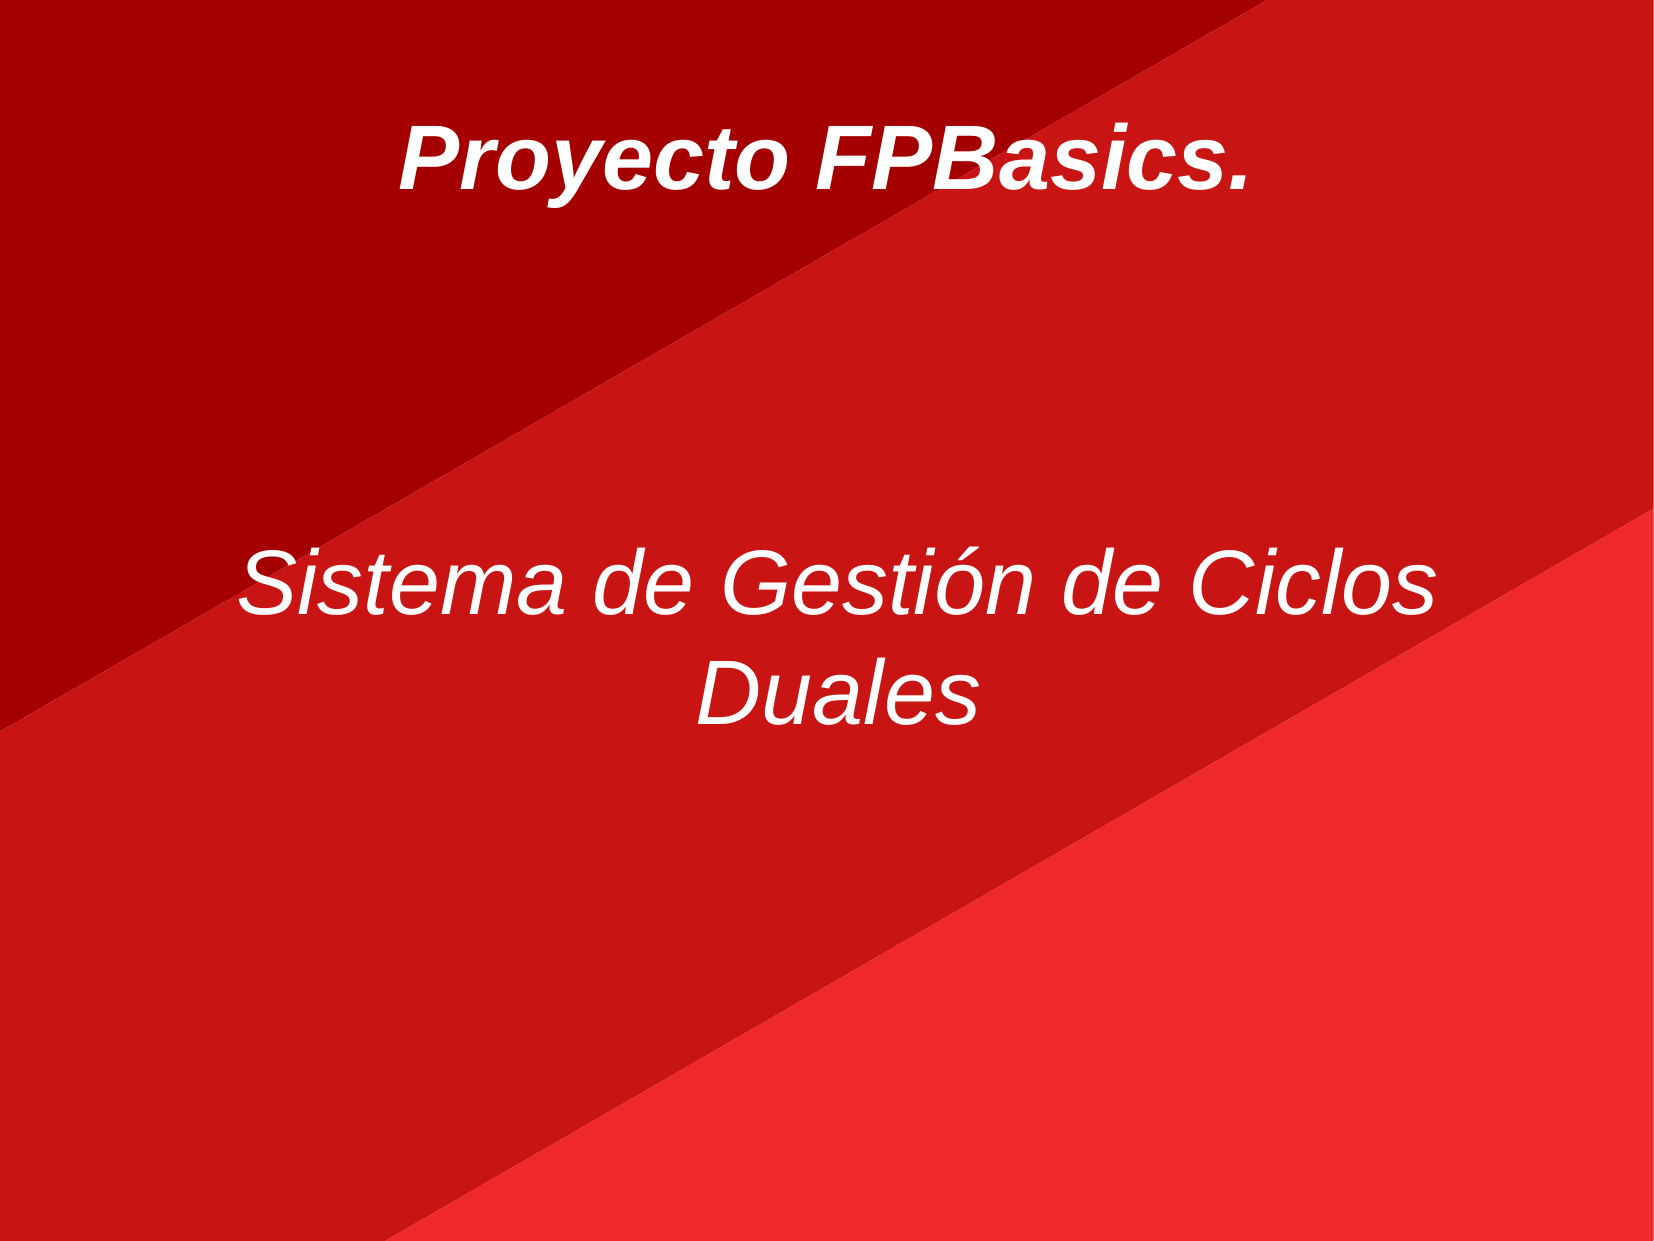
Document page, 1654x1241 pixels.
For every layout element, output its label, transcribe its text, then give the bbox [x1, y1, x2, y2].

title Proyecto FPBasics. [82, 49, 1571, 257]
title Sistema de Gestión de Ciclos Duales [94, 521, 1583, 745]
